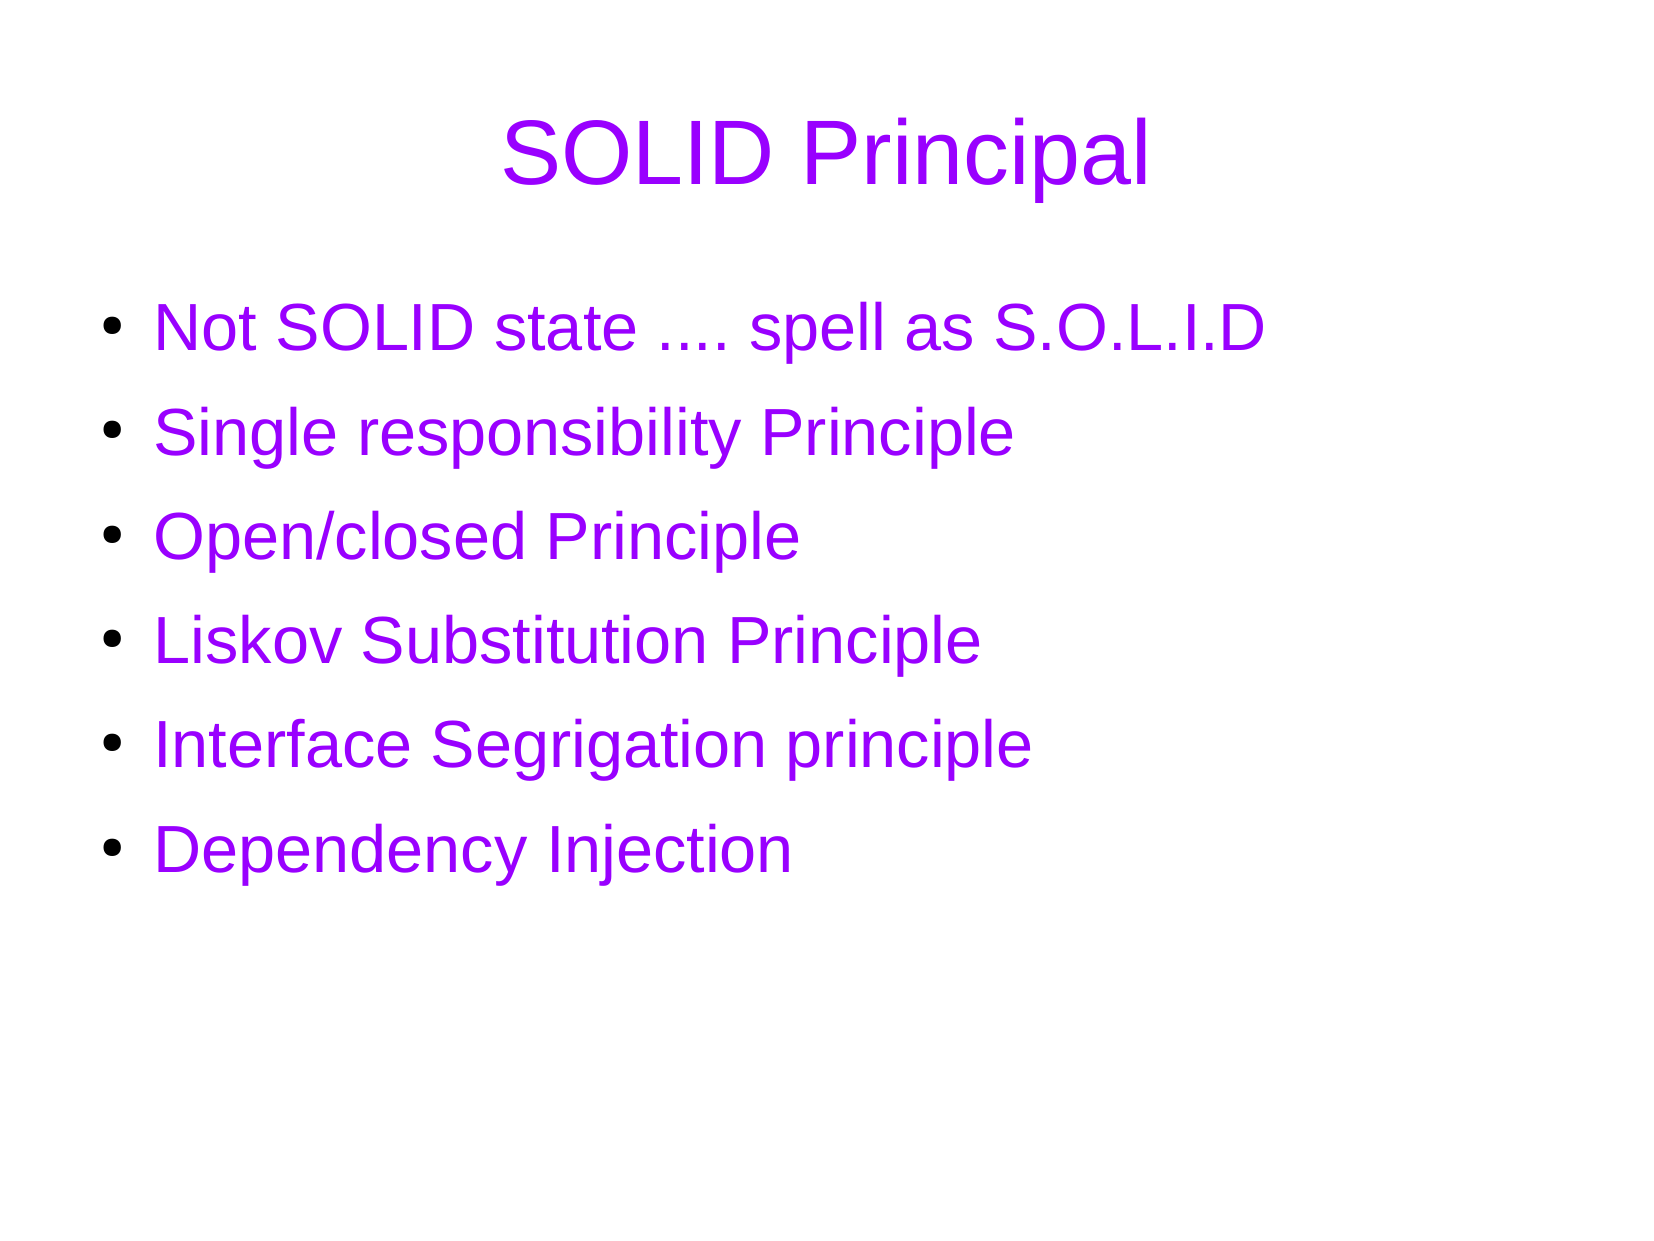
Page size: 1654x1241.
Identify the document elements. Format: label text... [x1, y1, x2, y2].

title SOLID Principal [82, 49, 1571, 257]
list Not SOLID state .... spell as S.O.L.I.D Single responsibility Principle Open/closed Principle Liskov Substitution Principle Interface Segrigation principle Dependency Injection [82, 290, 1571, 1010]
